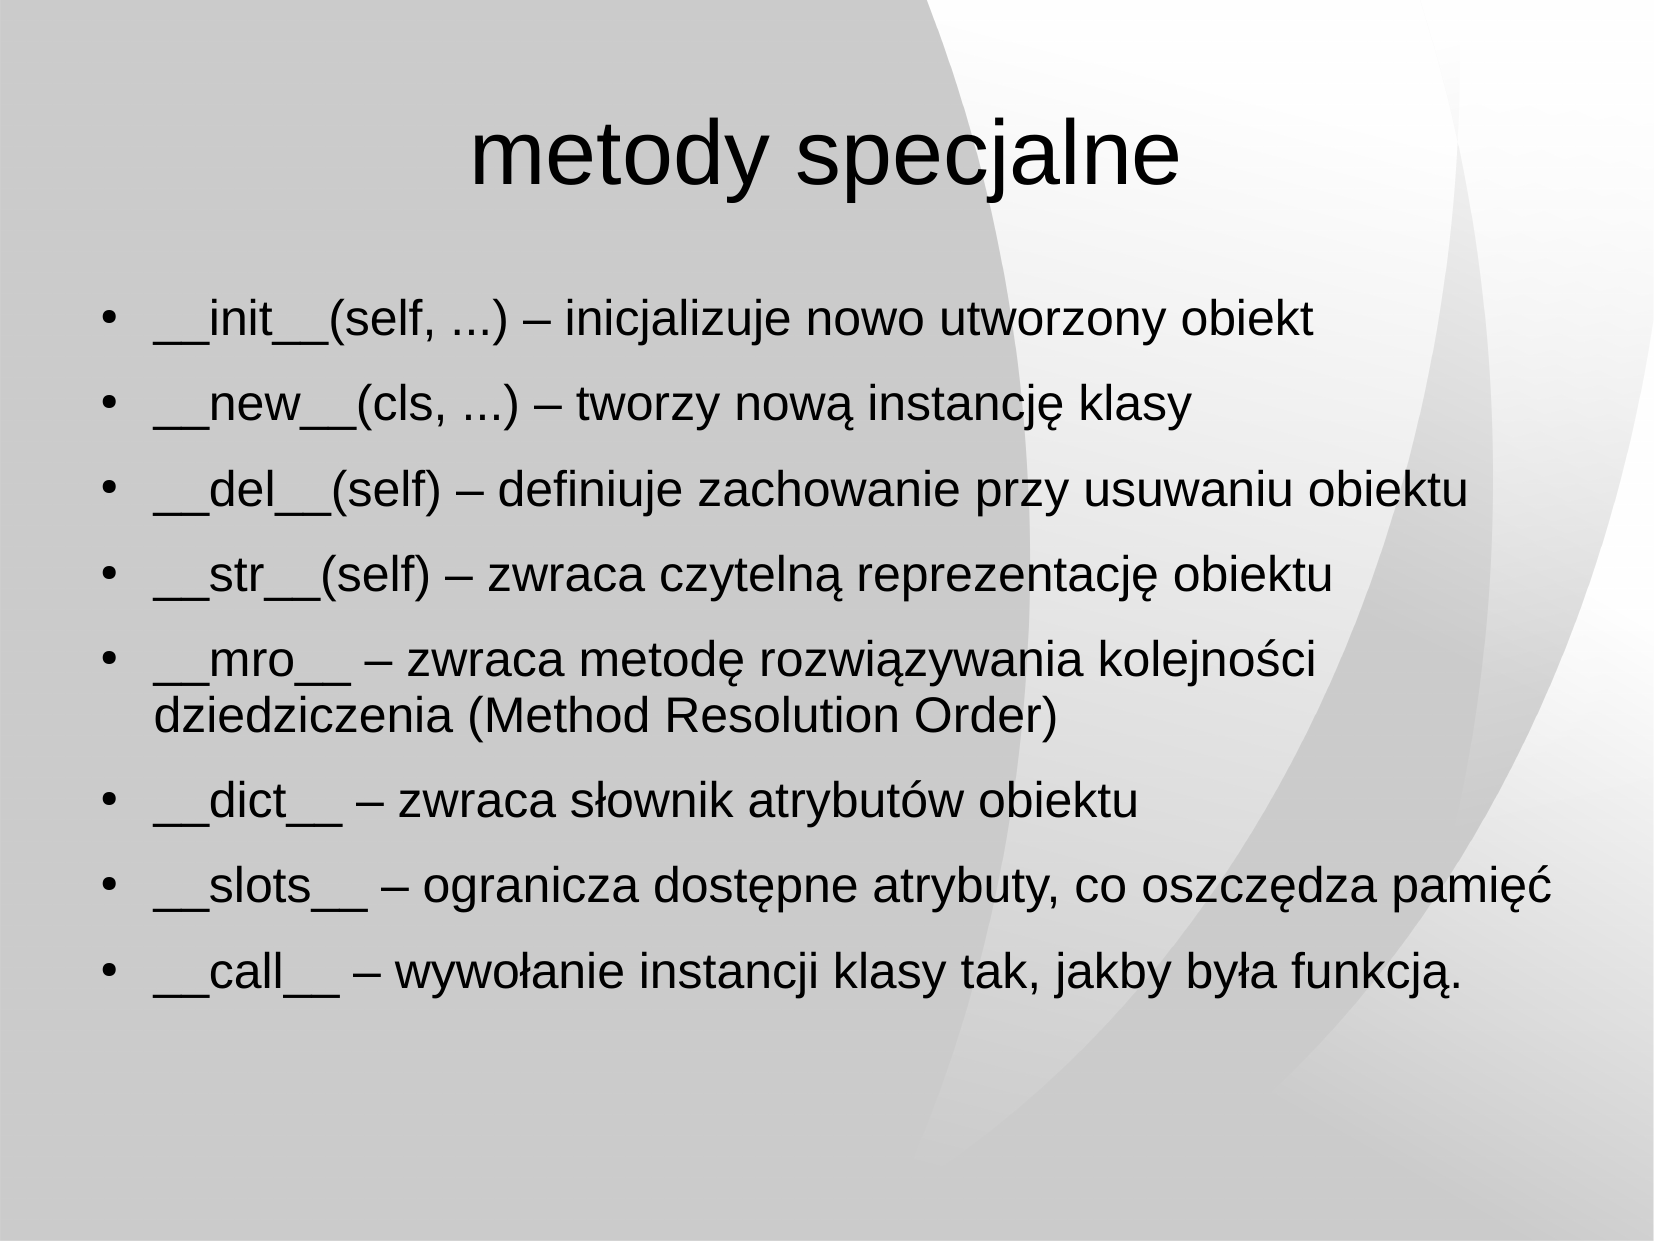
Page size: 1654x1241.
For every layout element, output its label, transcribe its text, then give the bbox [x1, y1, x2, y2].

list __init__(self, ...) – inicjalizuje nowo utworzony obiekt __new__(cls, ...) – tworzy nową instancję klasy __del__(self) – definiuje zachowanie przy usuwaniu obiektu __str__(self) – zwraca czytelną reprezentację obiektu __mro__ – zwraca metodę rozwiązywania kolejności dziedziczenia (Method Resolution Order) __dict__ – zwraca słownik atrybutów obiektu __slots__ – ogranicza dostępne atrybuty, co oszczędza pamięć __call__ – wywołanie instancji klasy tak, jakby była funkcją. [82, 290, 1571, 1109]
picture [0, 0, 1654, 1241]
title metody specjalne [82, 49, 1571, 257]
